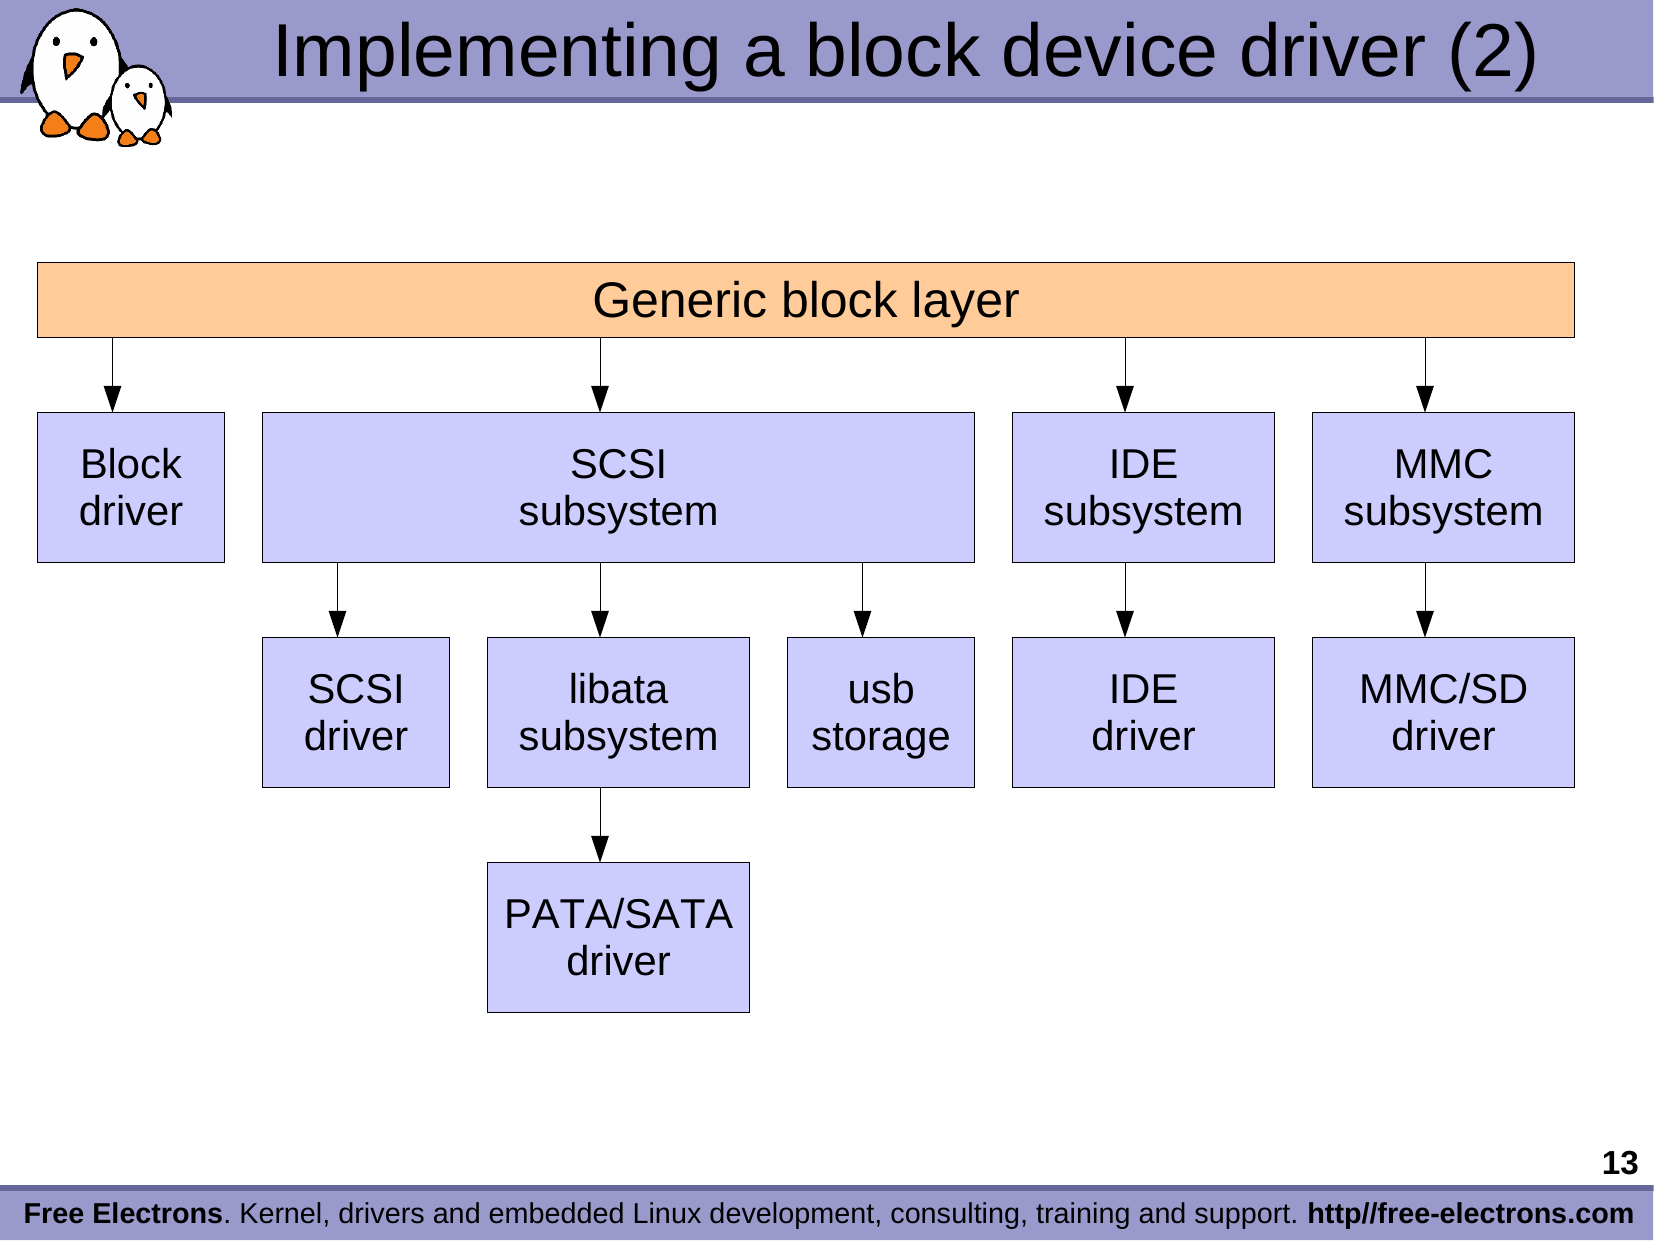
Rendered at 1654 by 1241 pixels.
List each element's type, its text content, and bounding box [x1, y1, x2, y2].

text_box Block driver [37, 412, 225, 563]
text_box SCSI driver [262, 637, 450, 788]
text_box SCSI subsystem [262, 412, 975, 563]
picture [20, 8, 172, 147]
text_box MMC subsystem [1312, 412, 1575, 563]
text_box usb storage [787, 637, 975, 788]
text_box IDE driver [1012, 637, 1275, 788]
text_box Generic block layer [37, 262, 1575, 338]
text_box PATA/SATA driver [487, 862, 750, 1013]
text_box MMC/SD driver [1312, 637, 1575, 788]
text_box libata subsystem [487, 637, 750, 788]
text_box IDE subsystem [1012, 412, 1275, 563]
title Implementing a block device driver (2) [161, 0, 1651, 100]
